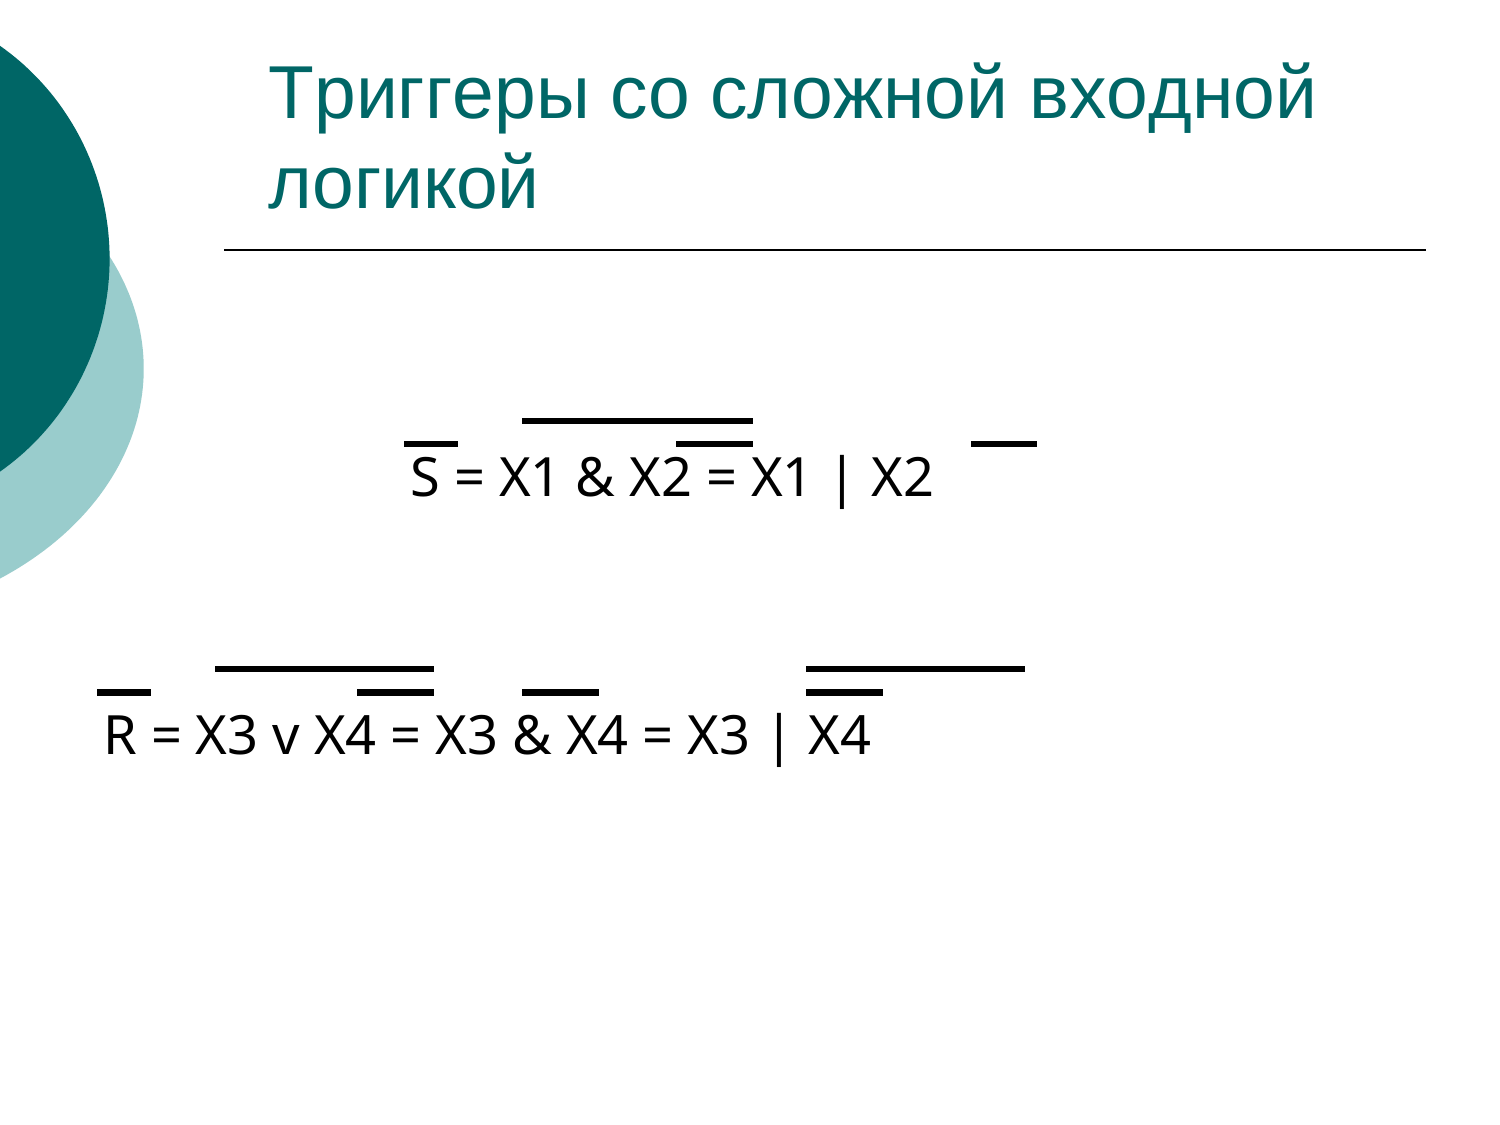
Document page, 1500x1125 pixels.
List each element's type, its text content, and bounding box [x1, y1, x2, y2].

title Триггеры со сложной входной логикой [254, 11, 1431, 232]
text_box R = X3 v X4 = X3 & X4 = X3 | X4 [88, 692, 1412, 773]
text_box S = X1 & X2 = X1 | X2 [395, 435, 1081, 516]
